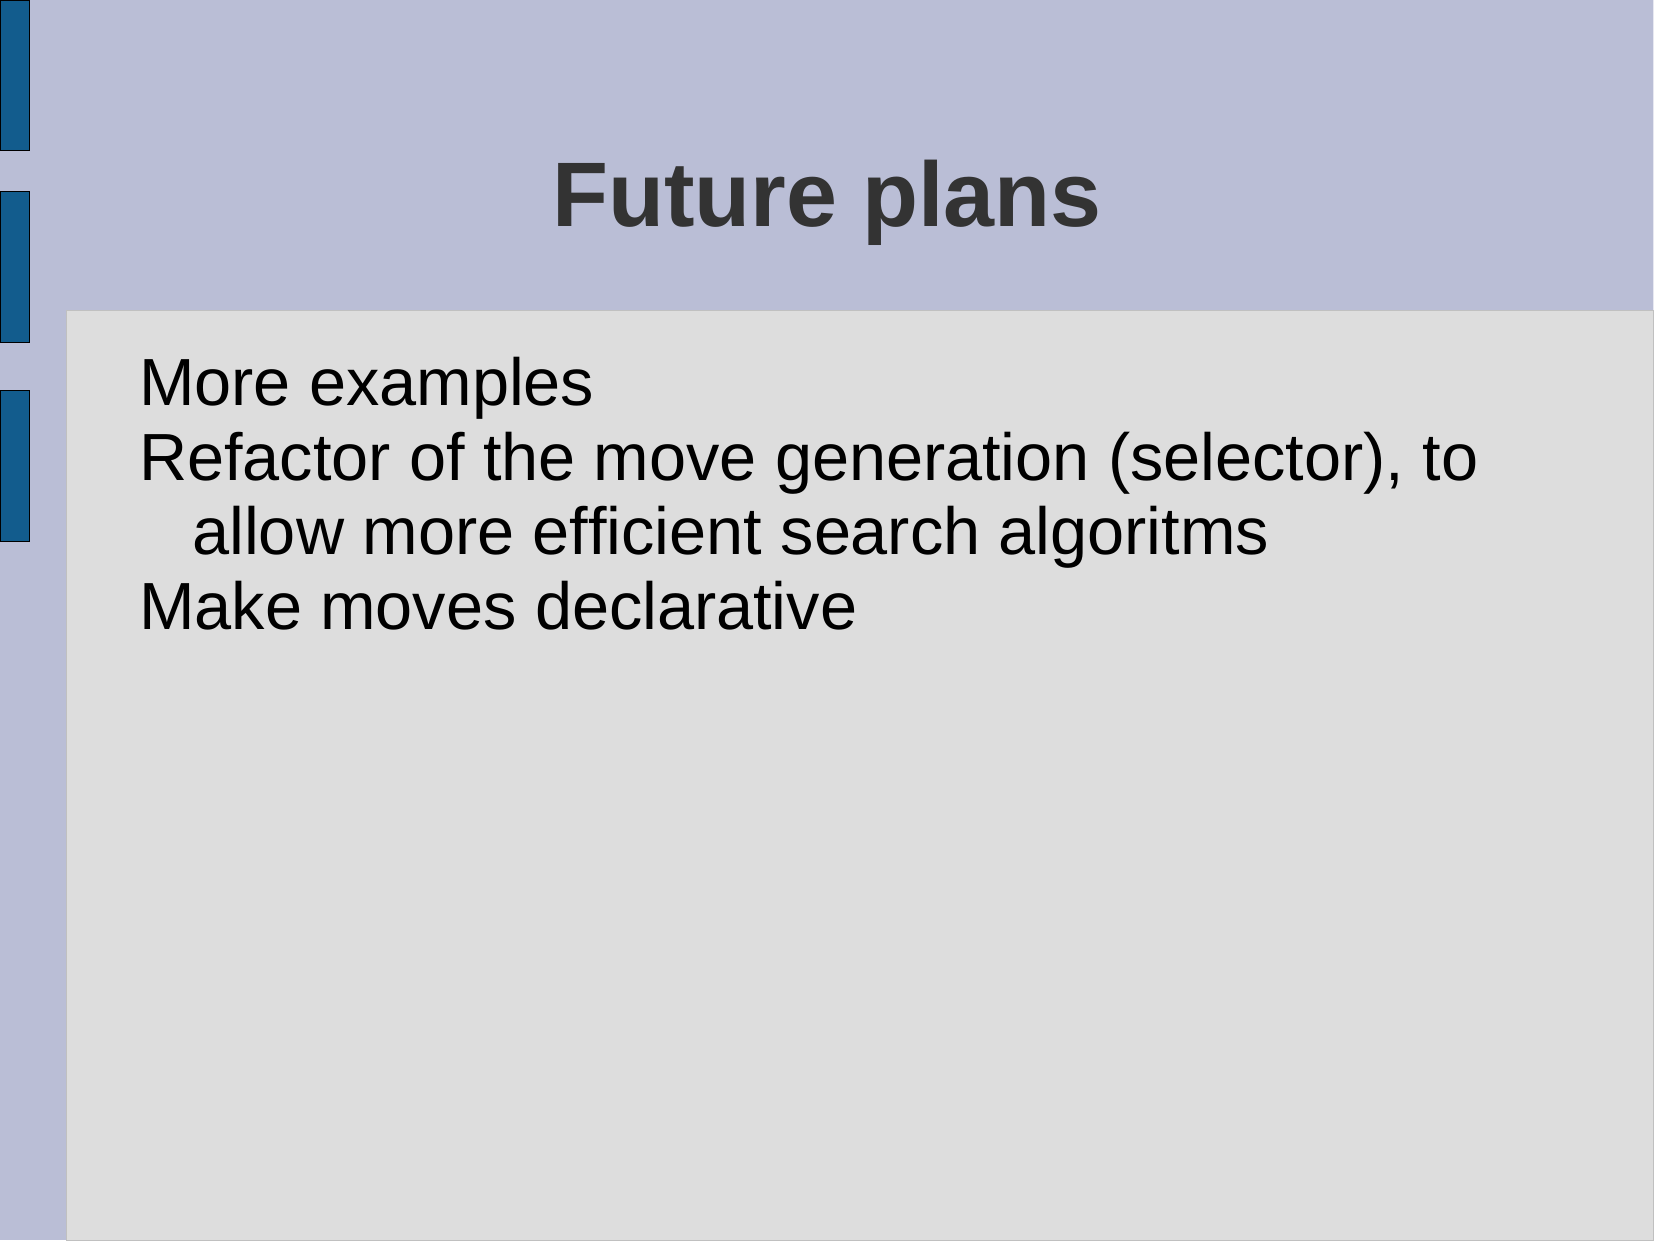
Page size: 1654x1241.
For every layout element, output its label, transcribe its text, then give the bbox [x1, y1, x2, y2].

list More examples Refactor of the move generation (selector), to allow more efficient search algoritms Make moves declarative [121, 344, 1534, 1127]
title Future plans [121, 91, 1534, 299]
